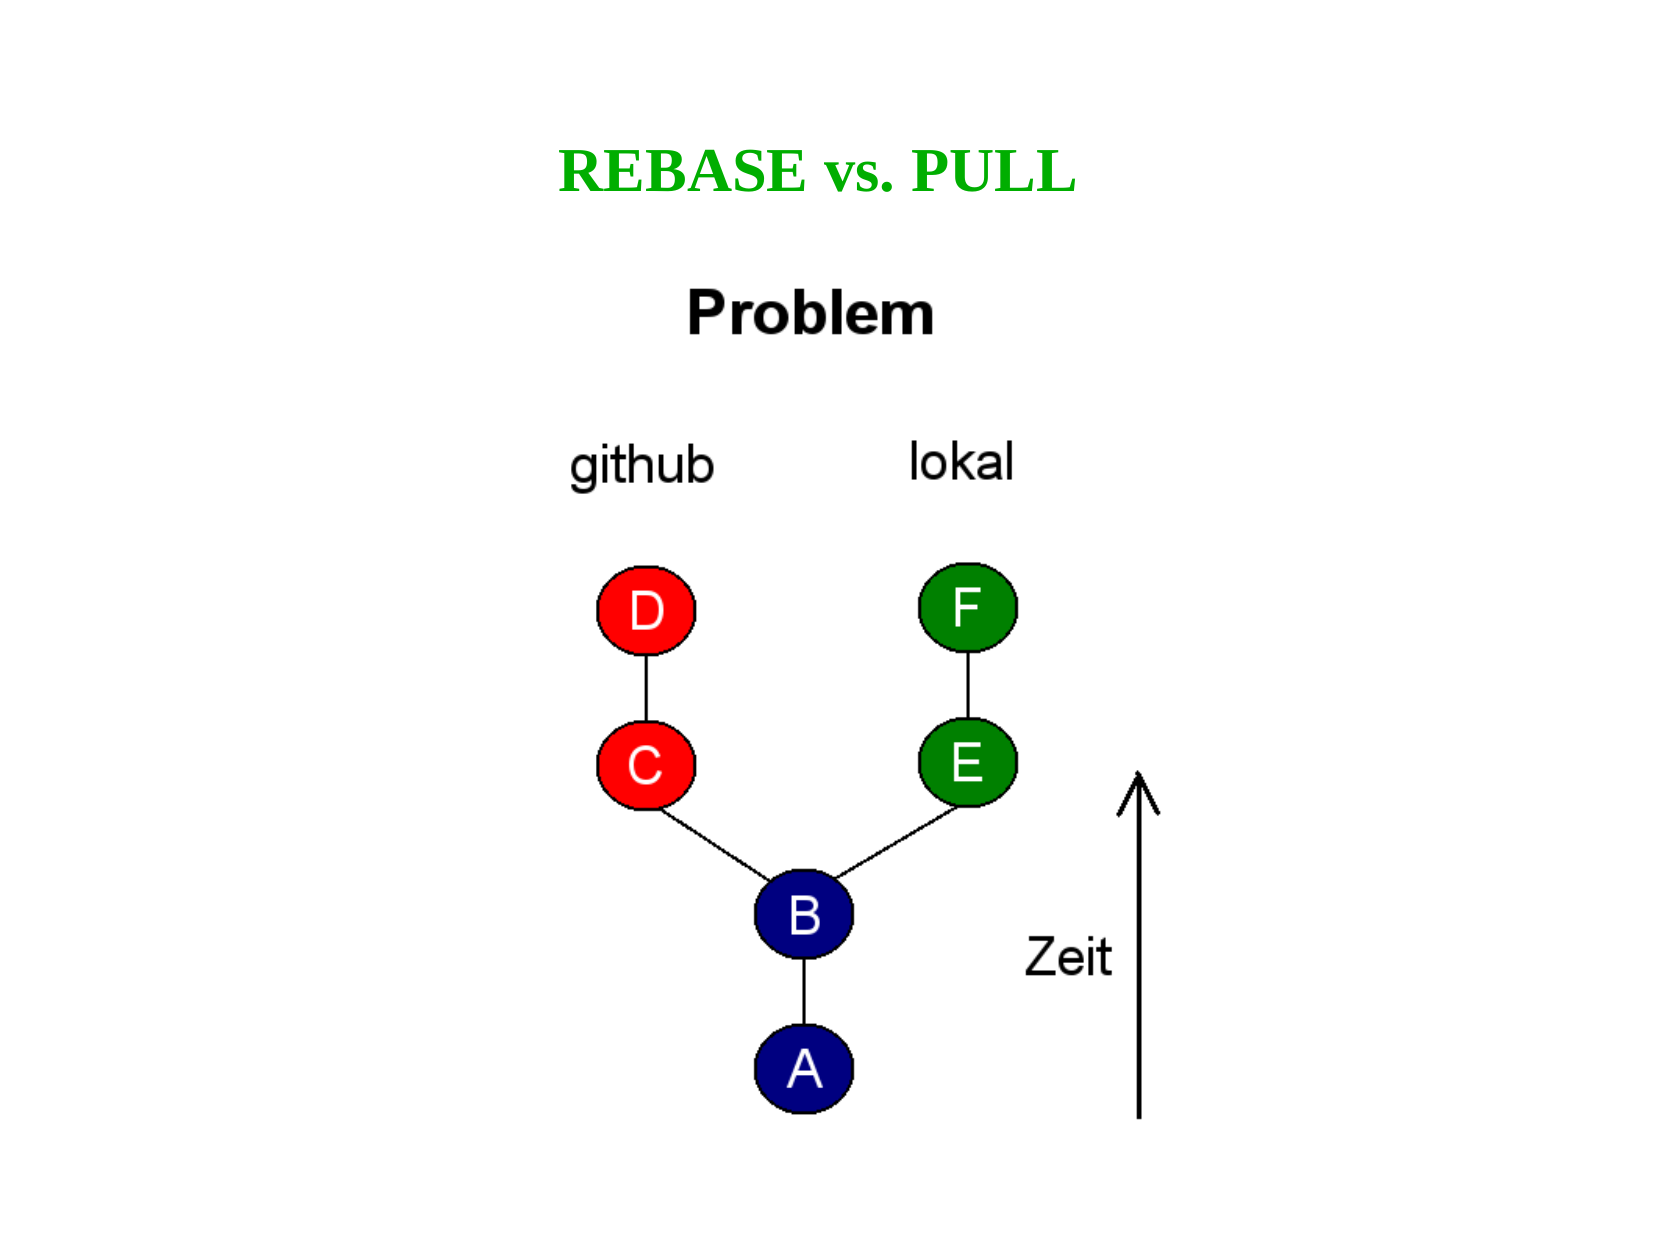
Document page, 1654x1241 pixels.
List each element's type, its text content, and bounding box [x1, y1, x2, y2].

picture [545, 250, 1198, 1186]
text_box REBASE vs. PULL [150, 45, 1516, 1186]
